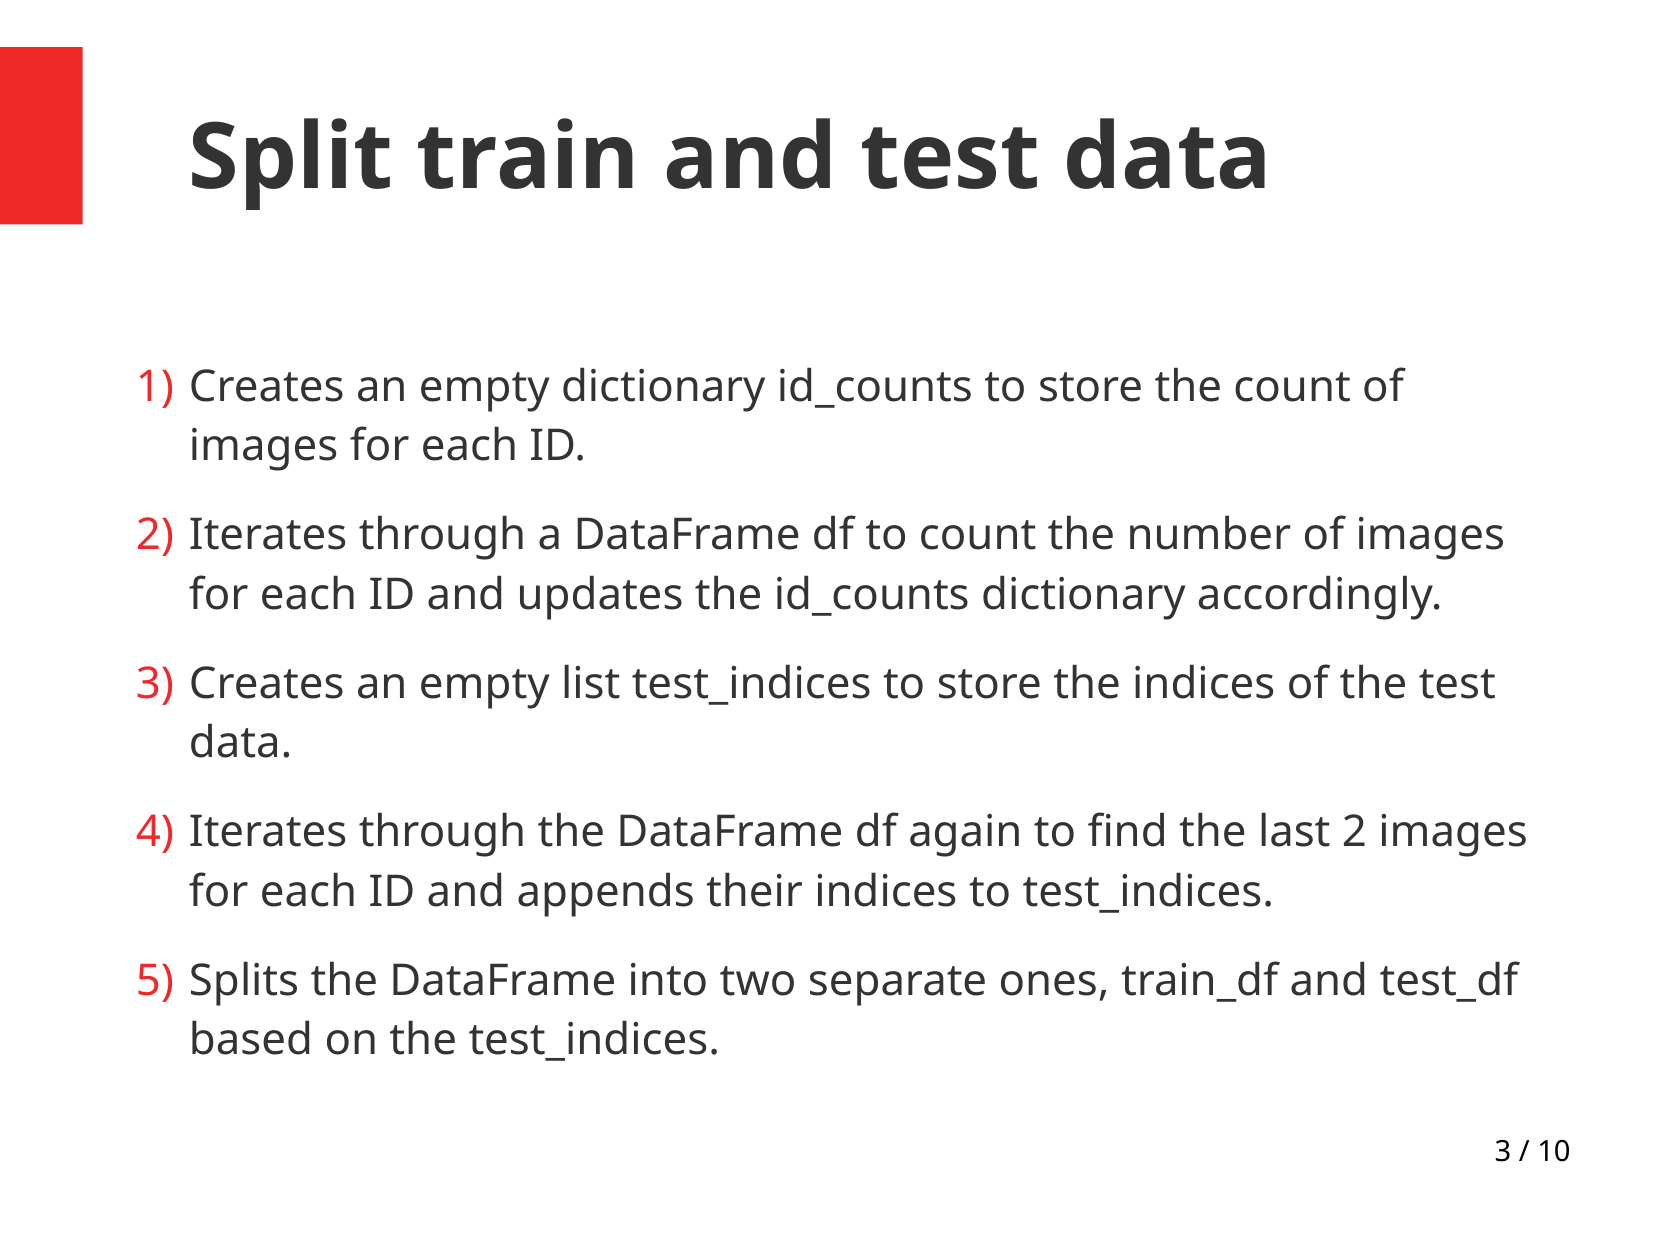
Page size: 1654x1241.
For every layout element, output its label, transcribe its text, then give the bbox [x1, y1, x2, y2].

title Split train and test data [118, 49, 1571, 257]
list Creates an empty dictionary id_counts to store the count of images for each ID. Iterates through a DataFrame df to count the number of images for each ID and updates the id_counts dictionary accordingly. Creates an empty list test_indices to store the indices of the test data. Iterates through the DataFrame df again to find the last 2 images for each ID and appends their indices to test_indices. Splits the DataFrame into two separate ones, train_df and test_df based on the test_indices. [118, 354, 1536, 1074]
